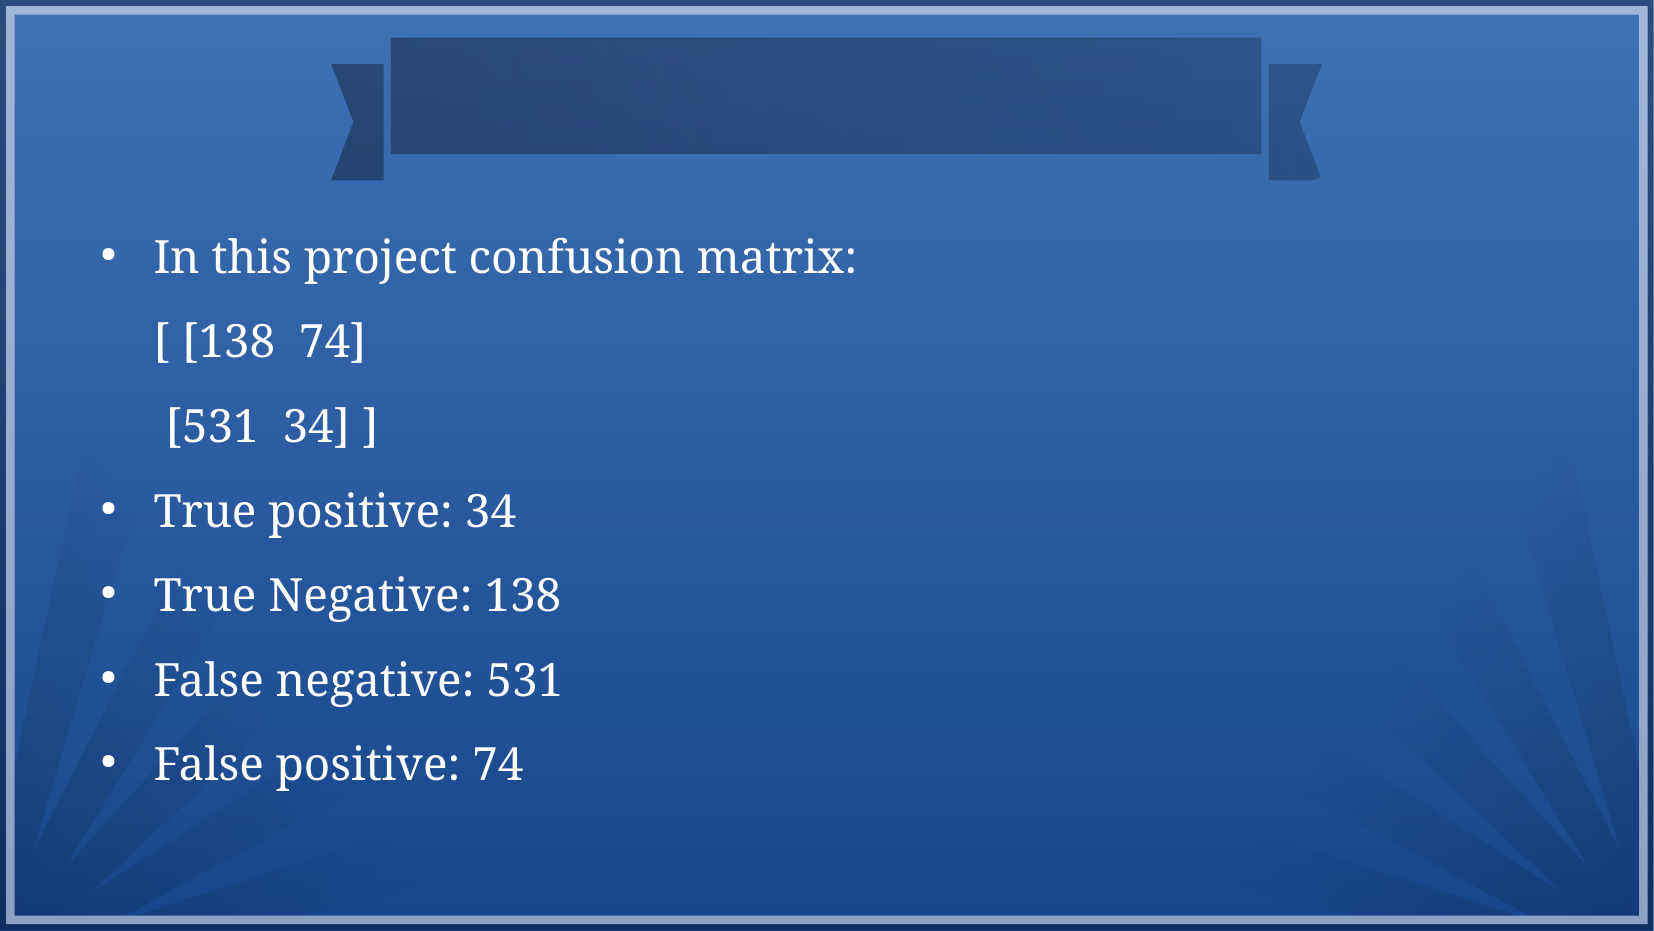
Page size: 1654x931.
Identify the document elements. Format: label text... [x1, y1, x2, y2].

list In this project confusion matrix: [ [138 74] [531 34] ] True positive: 34 True Negative: 138 False negative: 531 False positive: 74 [82, 224, 1571, 848]
